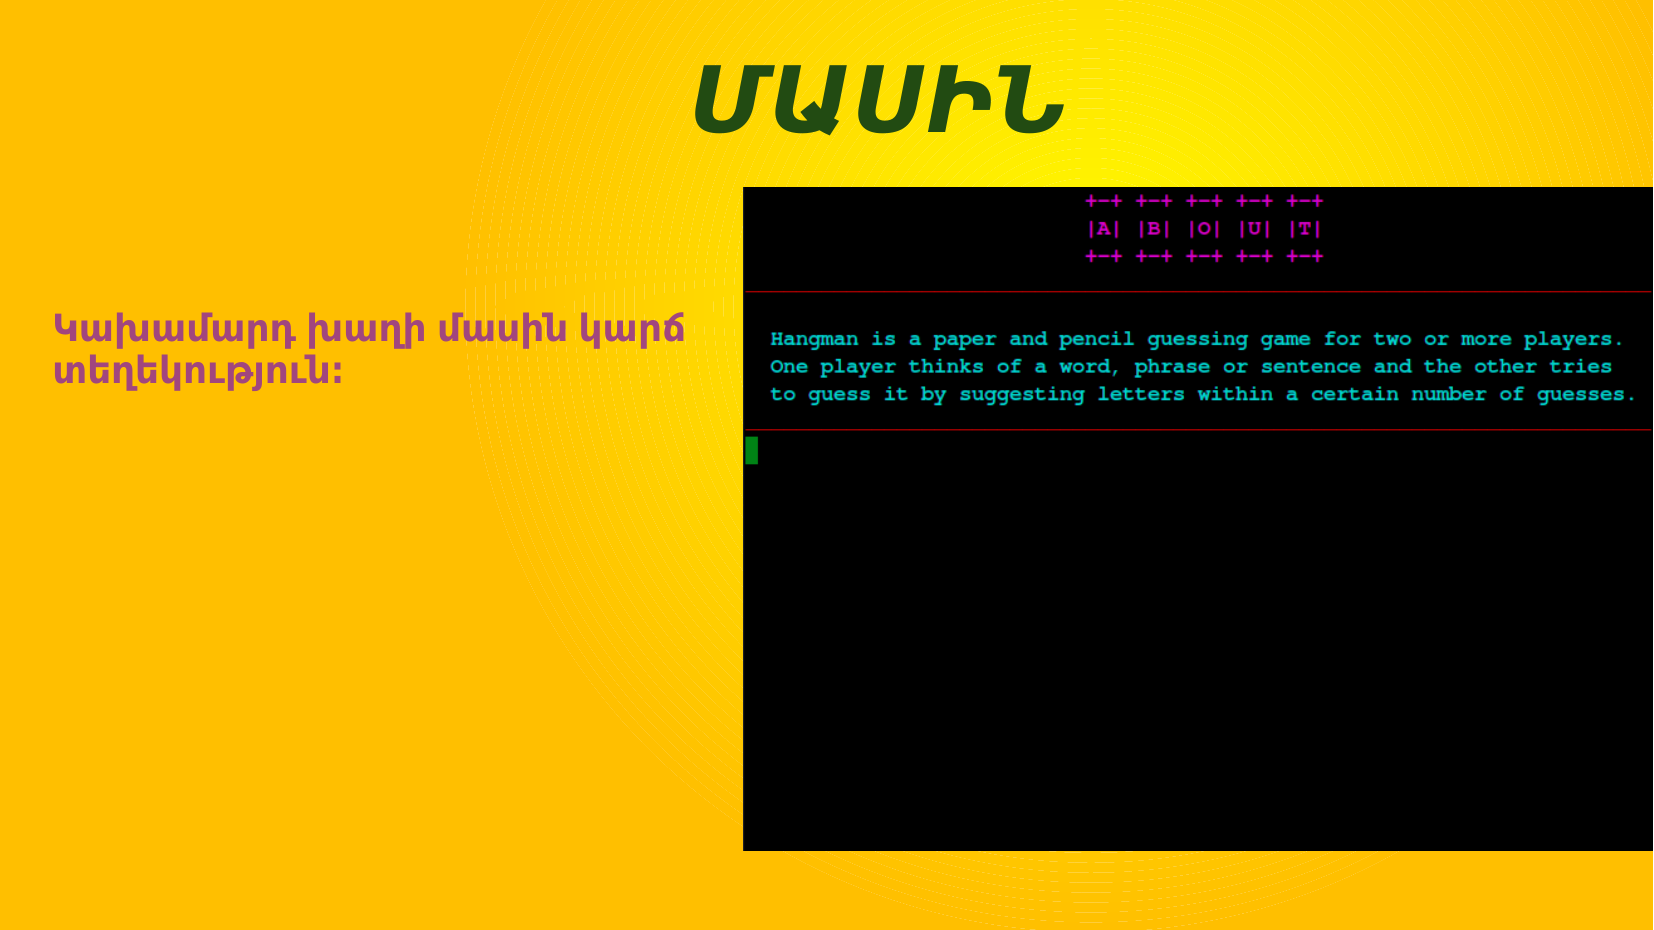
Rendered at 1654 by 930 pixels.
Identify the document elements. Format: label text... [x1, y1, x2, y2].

picture [743, 187, 1653, 851]
text_box Կախամարդ խաղի մասին կարճ տեղեկություն։ [37, 300, 702, 399]
text_box ՄԱՍԻՆ [375, 42, 1205, 160]
